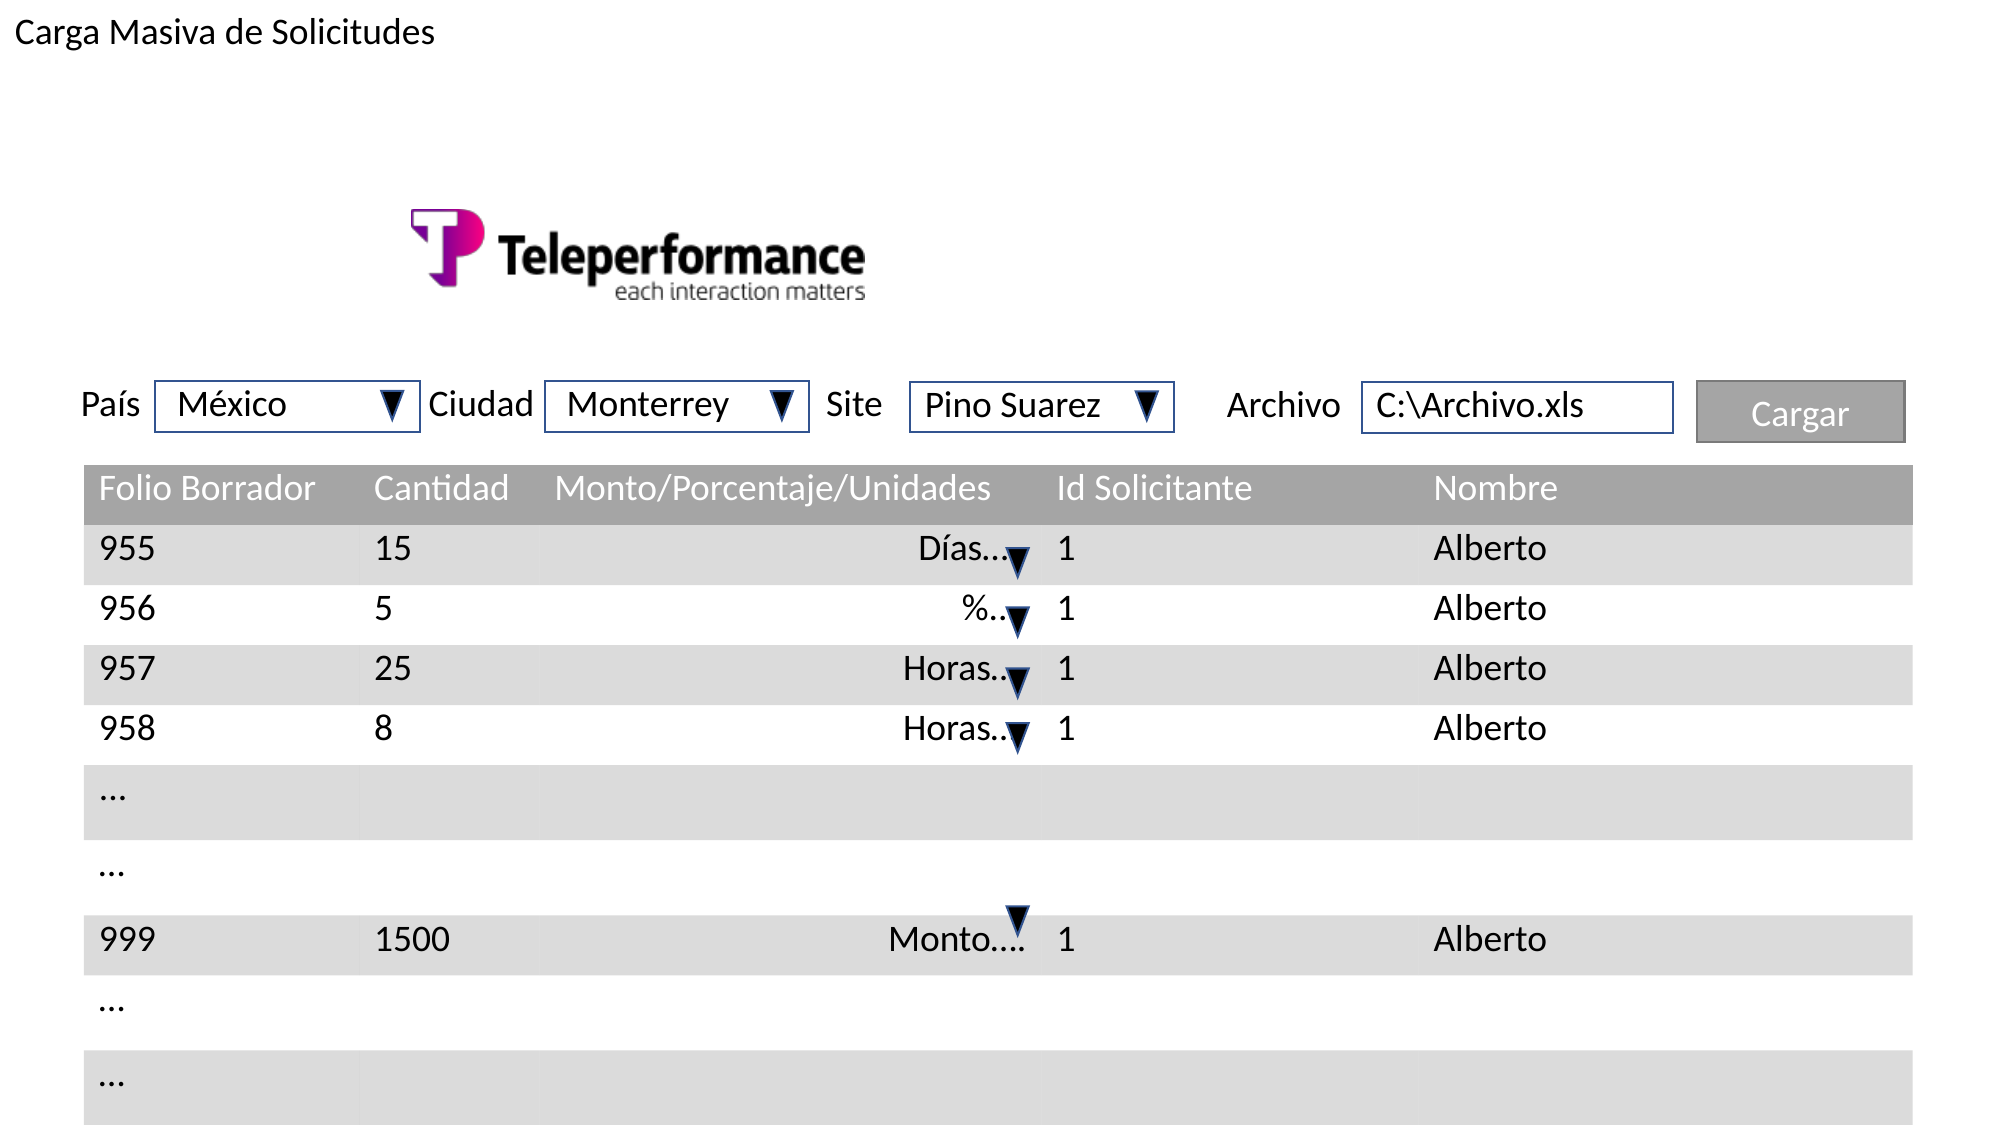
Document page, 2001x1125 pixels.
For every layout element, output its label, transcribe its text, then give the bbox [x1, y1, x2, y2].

table_cell [1042, 1050, 1419, 1125]
text_box Pino Suarez [910, 372, 1118, 432]
table_cell [359, 840, 539, 915]
text_box País [56, 371, 156, 432]
table_header Id Solicitante [1042, 465, 1419, 525]
table_cell [1042, 975, 1419, 1050]
table_cell 1500 [359, 915, 539, 975]
text_box Cargar [1696, 381, 1905, 442]
table_cell ... [84, 765, 359, 840]
table_cell … [84, 1050, 359, 1125]
table_cell Alberto [1419, 915, 1913, 975]
table_cell Alberto [1419, 645, 1913, 705]
table_cell 999 [84, 915, 359, 975]
text_box [1006, 723, 1029, 752]
table_cell 5 [359, 585, 539, 645]
table_cell Días…. [539, 525, 1042, 585]
table_cell [359, 975, 539, 1050]
table_header Cantidad [359, 465, 539, 525]
text_box [1006, 607, 1029, 637]
table_cell [359, 1050, 539, 1125]
table_cell 1 [1042, 585, 1419, 645]
table_cell 1 [1042, 525, 1419, 585]
text_box Monterrey [551, 371, 753, 432]
table_cell Horas…. [539, 705, 1042, 765]
table_cell [359, 765, 539, 840]
table_cell [1042, 840, 1419, 915]
table_cell 1 [1042, 645, 1419, 705]
text_box [381, 390, 404, 420]
text_box Archivo [1177, 372, 1357, 432]
table_cell Alberto [1419, 705, 1913, 765]
table_cell [1419, 840, 1913, 915]
text_box [770, 391, 793, 420]
text_box [1135, 391, 1158, 421]
table_cell 958 [84, 705, 359, 765]
table_cell 25 [359, 645, 539, 705]
table_cell [539, 975, 1042, 1050]
table_header Nombre [1419, 465, 1913, 525]
text_box C:\Archivo.xls [1361, 372, 1754, 433]
table_header Monto/Porcentaje/Unidades [539, 465, 1042, 525]
table_cell 8 [359, 705, 539, 765]
table_cell 957 [84, 645, 359, 705]
table_cell 15 [359, 525, 539, 585]
table_cell Alberto [1419, 585, 1913, 645]
table_cell … [84, 840, 359, 915]
table_cell Monto…. [539, 915, 1042, 975]
table_cell [539, 765, 1042, 840]
table_cell [1419, 1050, 1913, 1125]
table_cell %.... [539, 585, 1042, 645]
table_cell [539, 840, 1042, 915]
picture [411, 209, 865, 300]
table_cell [1419, 975, 1913, 1050]
text_box Ciudad [410, 371, 550, 432]
table_cell 1 [1042, 705, 1419, 765]
text_box México [162, 371, 364, 432]
table_cell 956 [84, 585, 359, 645]
table_cell 1 [1042, 915, 1419, 975]
table_cell Horas…. [539, 645, 1042, 705]
text_box [1006, 668, 1029, 698]
table_header Folio Borrador [84, 465, 359, 525]
text_box [1006, 906, 1029, 936]
table_cell [1419, 765, 1913, 840]
table_cell [1042, 765, 1419, 840]
text_box Site [808, 371, 898, 432]
text_box [1006, 548, 1029, 577]
text_box Carga Masiva de Solicitudes [0, 0, 534, 60]
table_cell … [84, 975, 359, 1050]
table_cell 955 [84, 525, 359, 585]
table_cell [539, 1050, 1042, 1125]
table_cell Alberto [1419, 525, 1913, 585]
